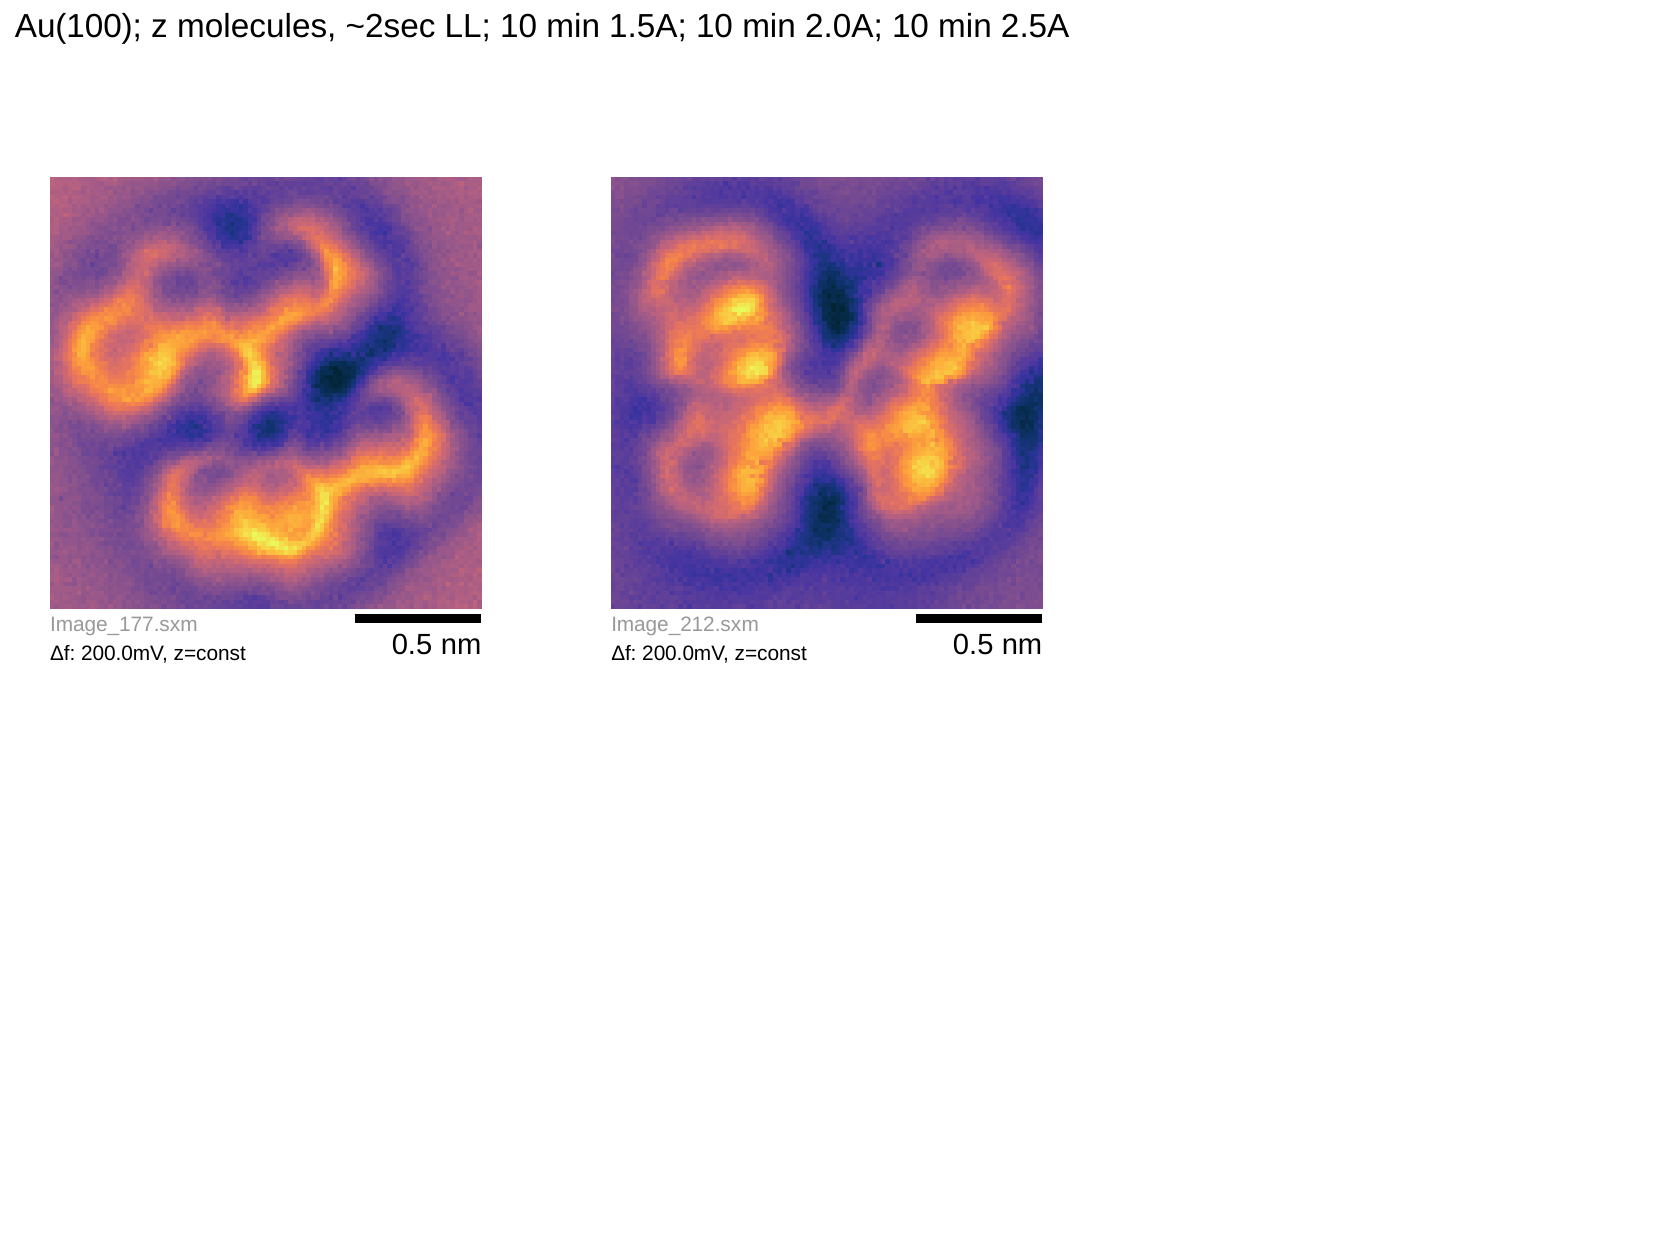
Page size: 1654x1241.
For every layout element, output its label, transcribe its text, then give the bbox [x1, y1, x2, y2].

text_box 0.5 nm [265, 628, 482, 662]
text_box Δf: 200.0mV, z=const [50, 641, 266, 665]
text_box Δf: 200.0mV, z=const [611, 641, 827, 665]
text_box Image_177.sxm [50, 612, 482, 637]
text_box 0.5 nm [826, 628, 1043, 662]
text_box Au(100); z molecules, ~2sec LL; 10 min 1.5A; 10 min 2.0A; 10 min 2.5A [0, 0, 1654, 163]
picture [50, 177, 482, 609]
picture [611, 177, 1043, 609]
text_box Image_212.sxm [611, 612, 1043, 637]
